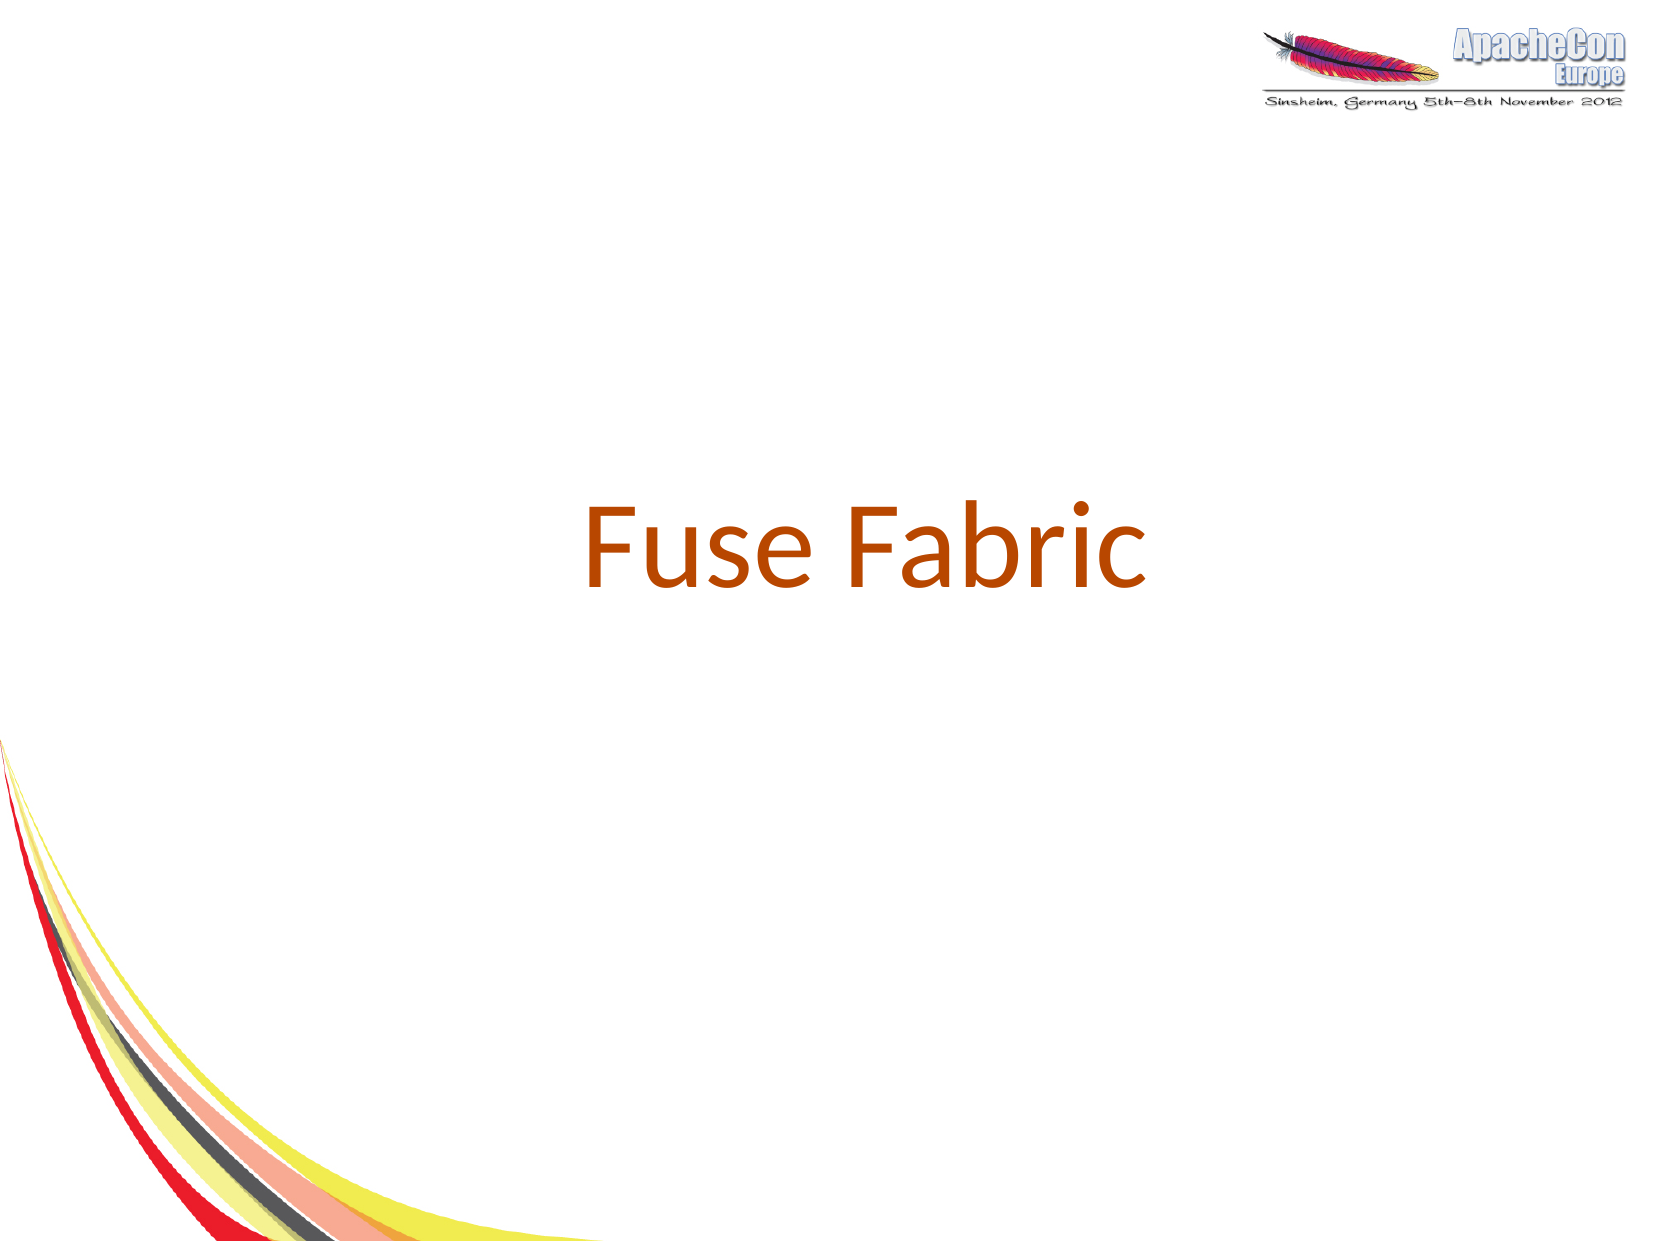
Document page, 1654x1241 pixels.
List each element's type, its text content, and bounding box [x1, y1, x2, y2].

picture [0, 0, 1654, 1241]
title Fuse Fabric [291, 480, 1381, 633]
